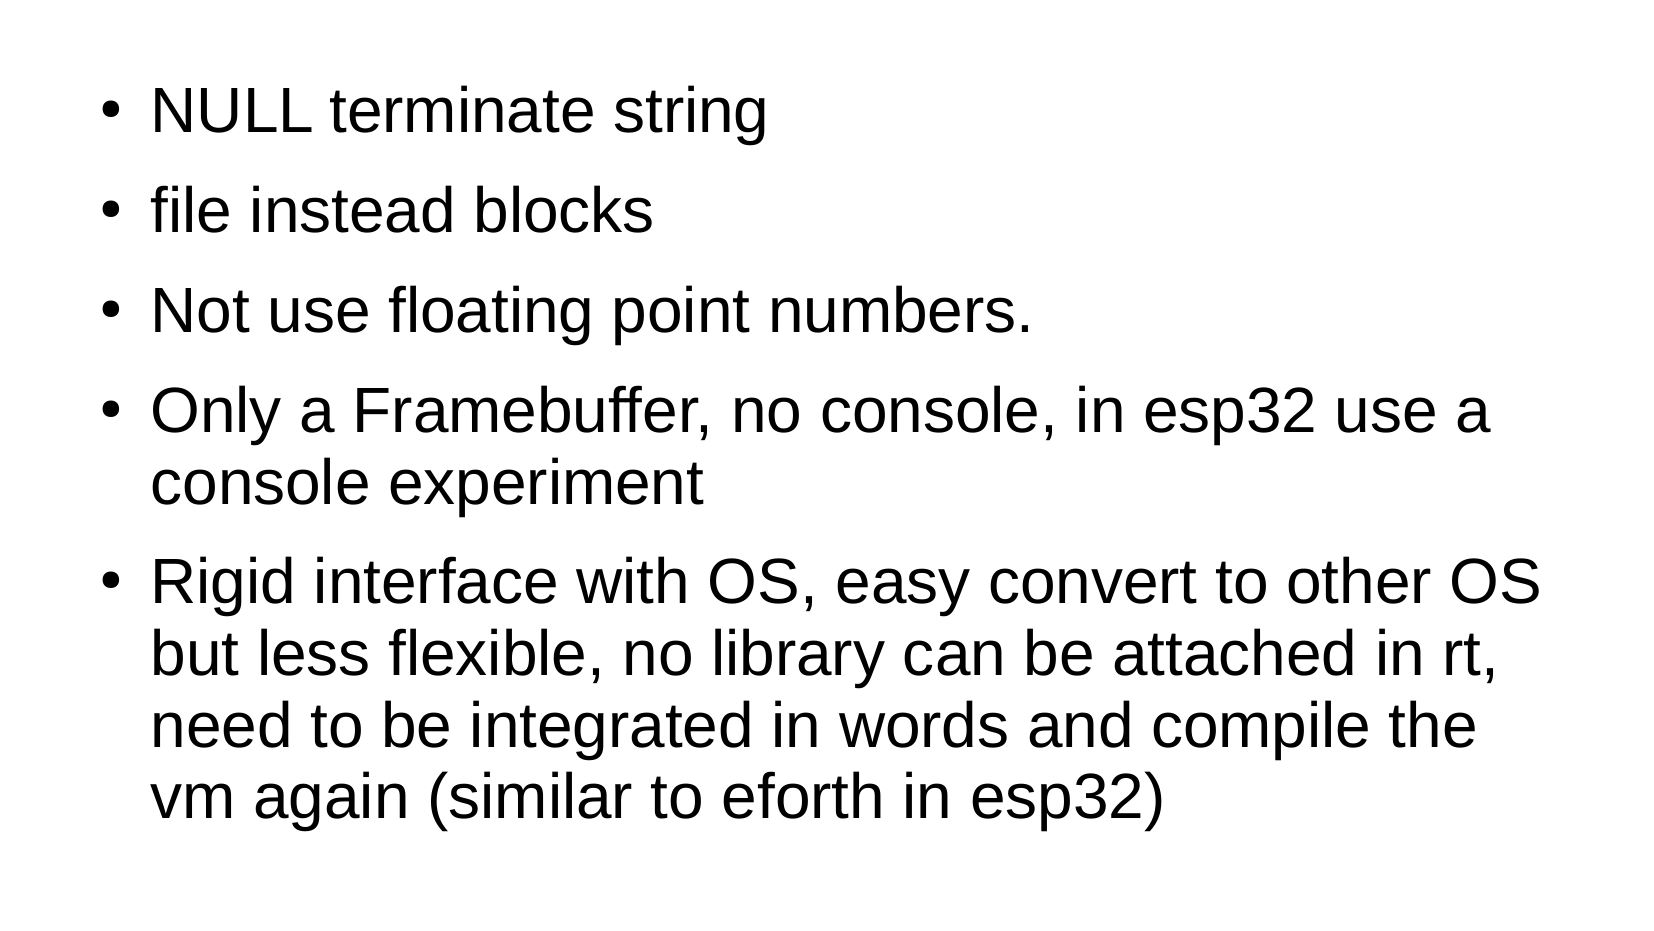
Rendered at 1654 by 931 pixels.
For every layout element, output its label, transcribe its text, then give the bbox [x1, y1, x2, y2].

list NULL terminate string file instead blocks Not use floating point numbers. Only a Framebuffer, no console, in esp32 use a console experiment Rigid interface with OS, easy convert to other OS but less flexible, no library can be attached in rt, need to be integrated in words and compile the vm again (similar to eforth in esp32) [82, 75, 1571, 841]
